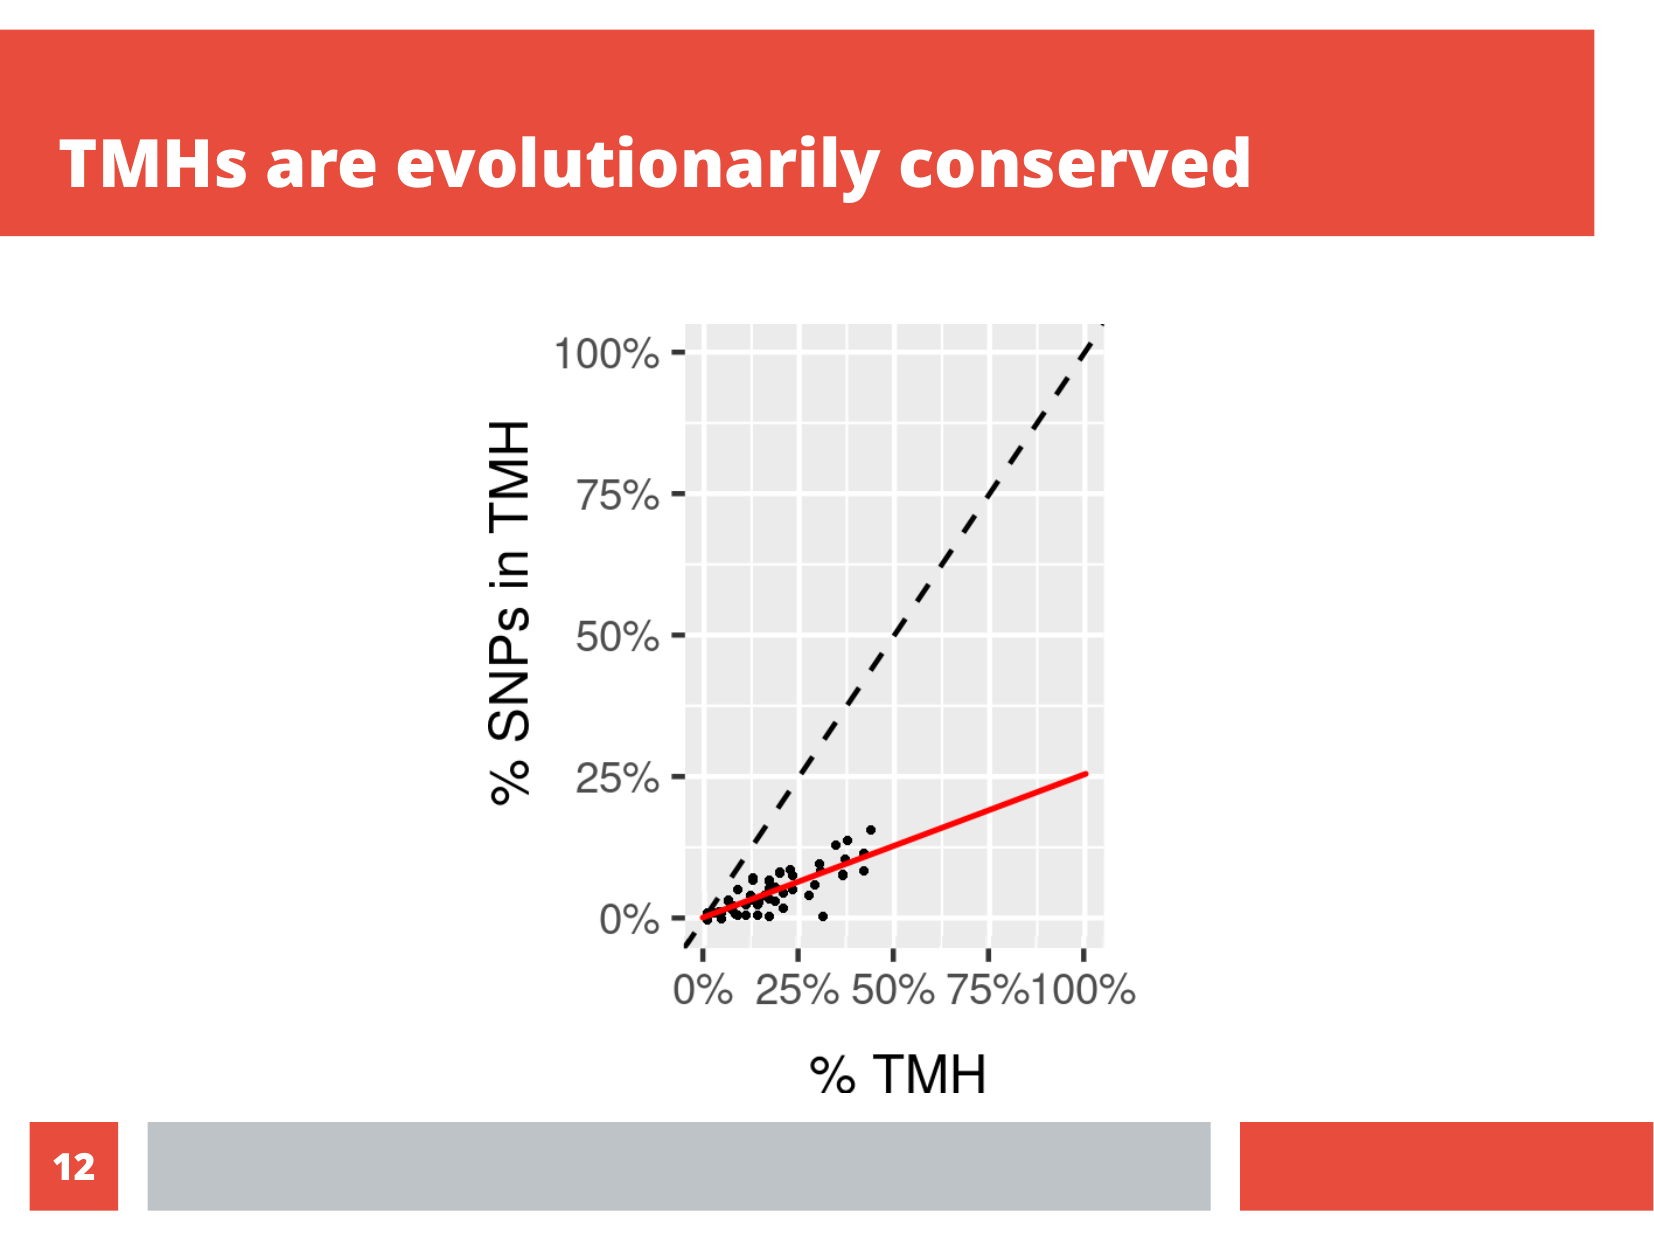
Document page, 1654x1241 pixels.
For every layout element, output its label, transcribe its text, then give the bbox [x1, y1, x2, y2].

picture [488, 324, 1136, 1093]
title TMHs are evolutionarily conserved [59, 59, 1595, 207]
